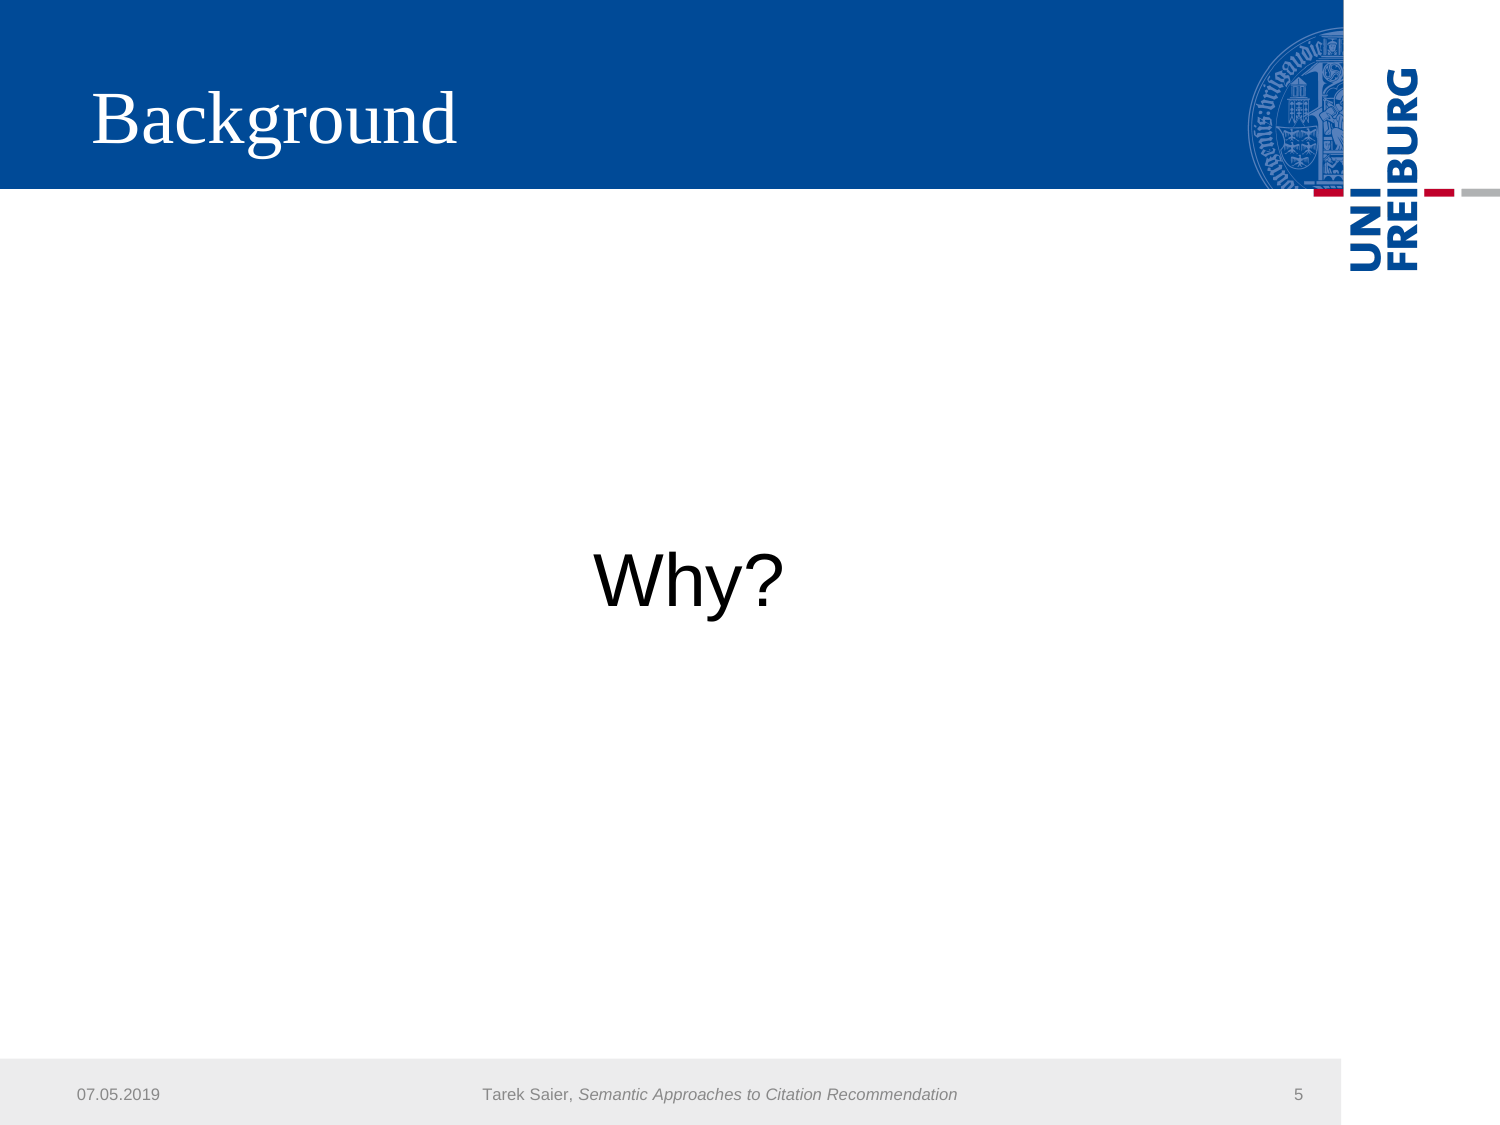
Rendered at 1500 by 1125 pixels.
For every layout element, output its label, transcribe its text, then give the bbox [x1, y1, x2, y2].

picture [0, 0, 1500, 271]
title Background [76, 49, 1235, 178]
list Why? [537, 531, 1500, 1125]
